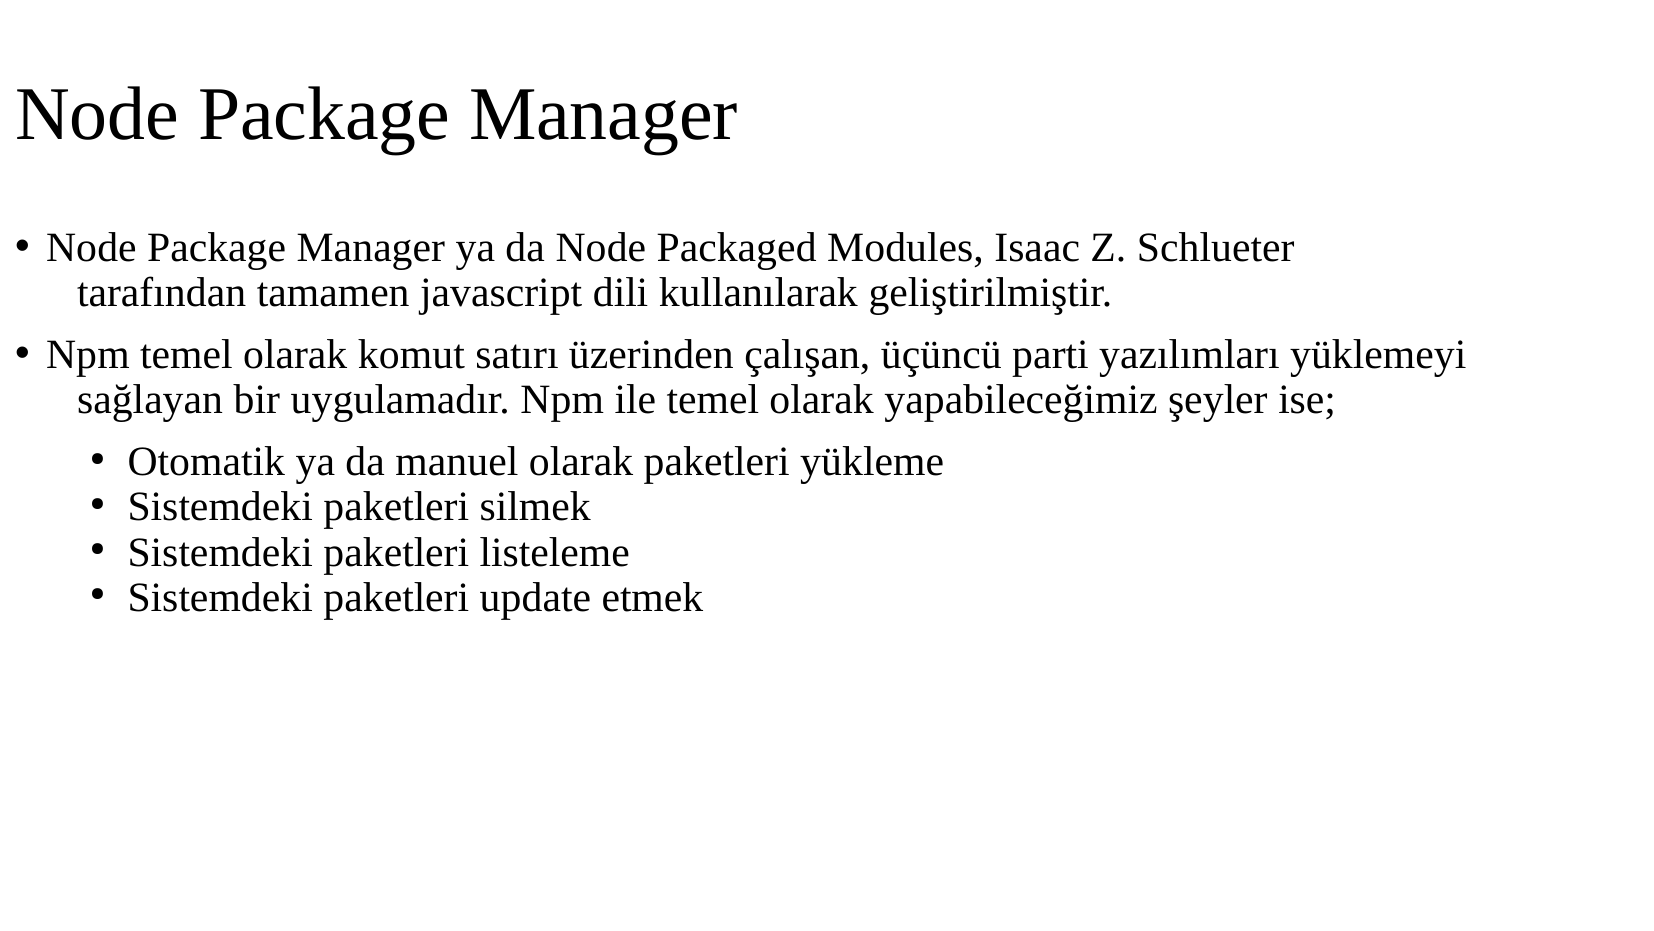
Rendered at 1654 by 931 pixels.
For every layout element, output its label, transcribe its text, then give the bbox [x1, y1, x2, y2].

title Node Package Manager [0, 36, 1489, 193]
list Node Package Manager ya da Node Packaged Modules, Isaac Z. Schlueter tarafından tamamen javascript dili kullanılarak geliştirilmiştir. Npm temel olarak komut satırı üzerinden çalışan, üçüncü parti yazılımları yüklemeyi sağlayan bir uygulamadır. Npm ile temel olarak yapabileceğimiz şeyler ise; Otomatik ya da manuel olarak paketleri yükleme Sistemdeki paketleri silmek Sistemdeki paketleri listeleme Sistemdeki paketleri update etmek [0, 217, 1489, 758]
